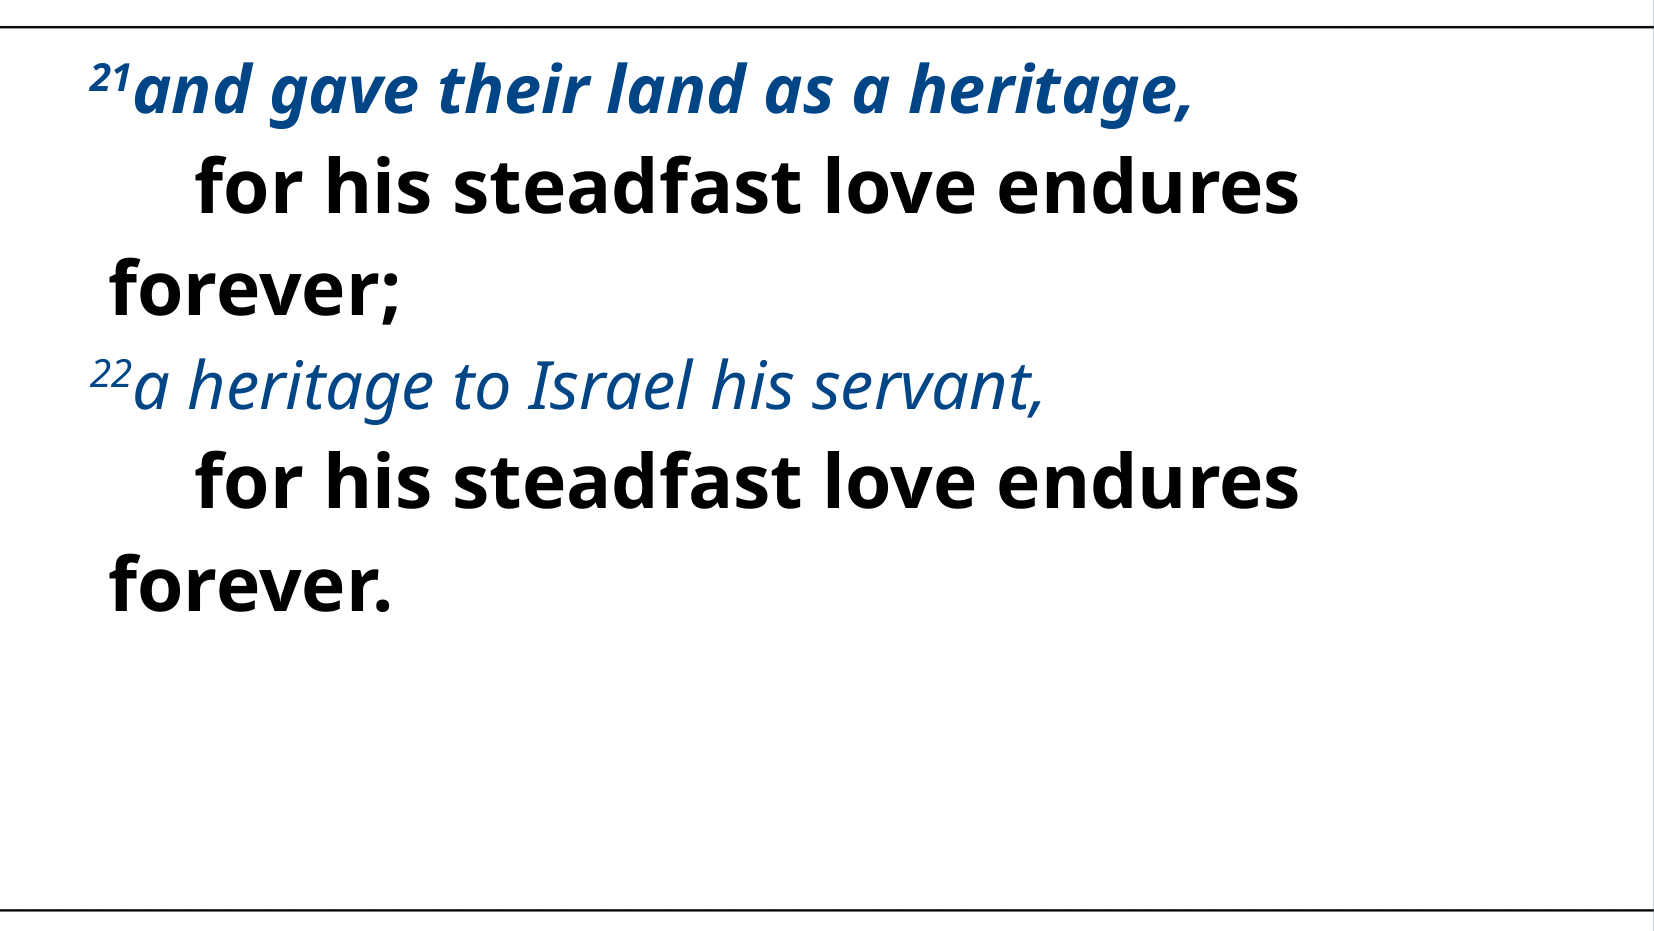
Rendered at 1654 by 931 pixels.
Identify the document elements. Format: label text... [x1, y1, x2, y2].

picture [0, 0, 1654, 931]
text_box 21and gave their land as a heritage, for his steadfast love endures forever; 22a heritage to Israel his servant, for his steadfast love endures forever. [75, 35, 1576, 428]
